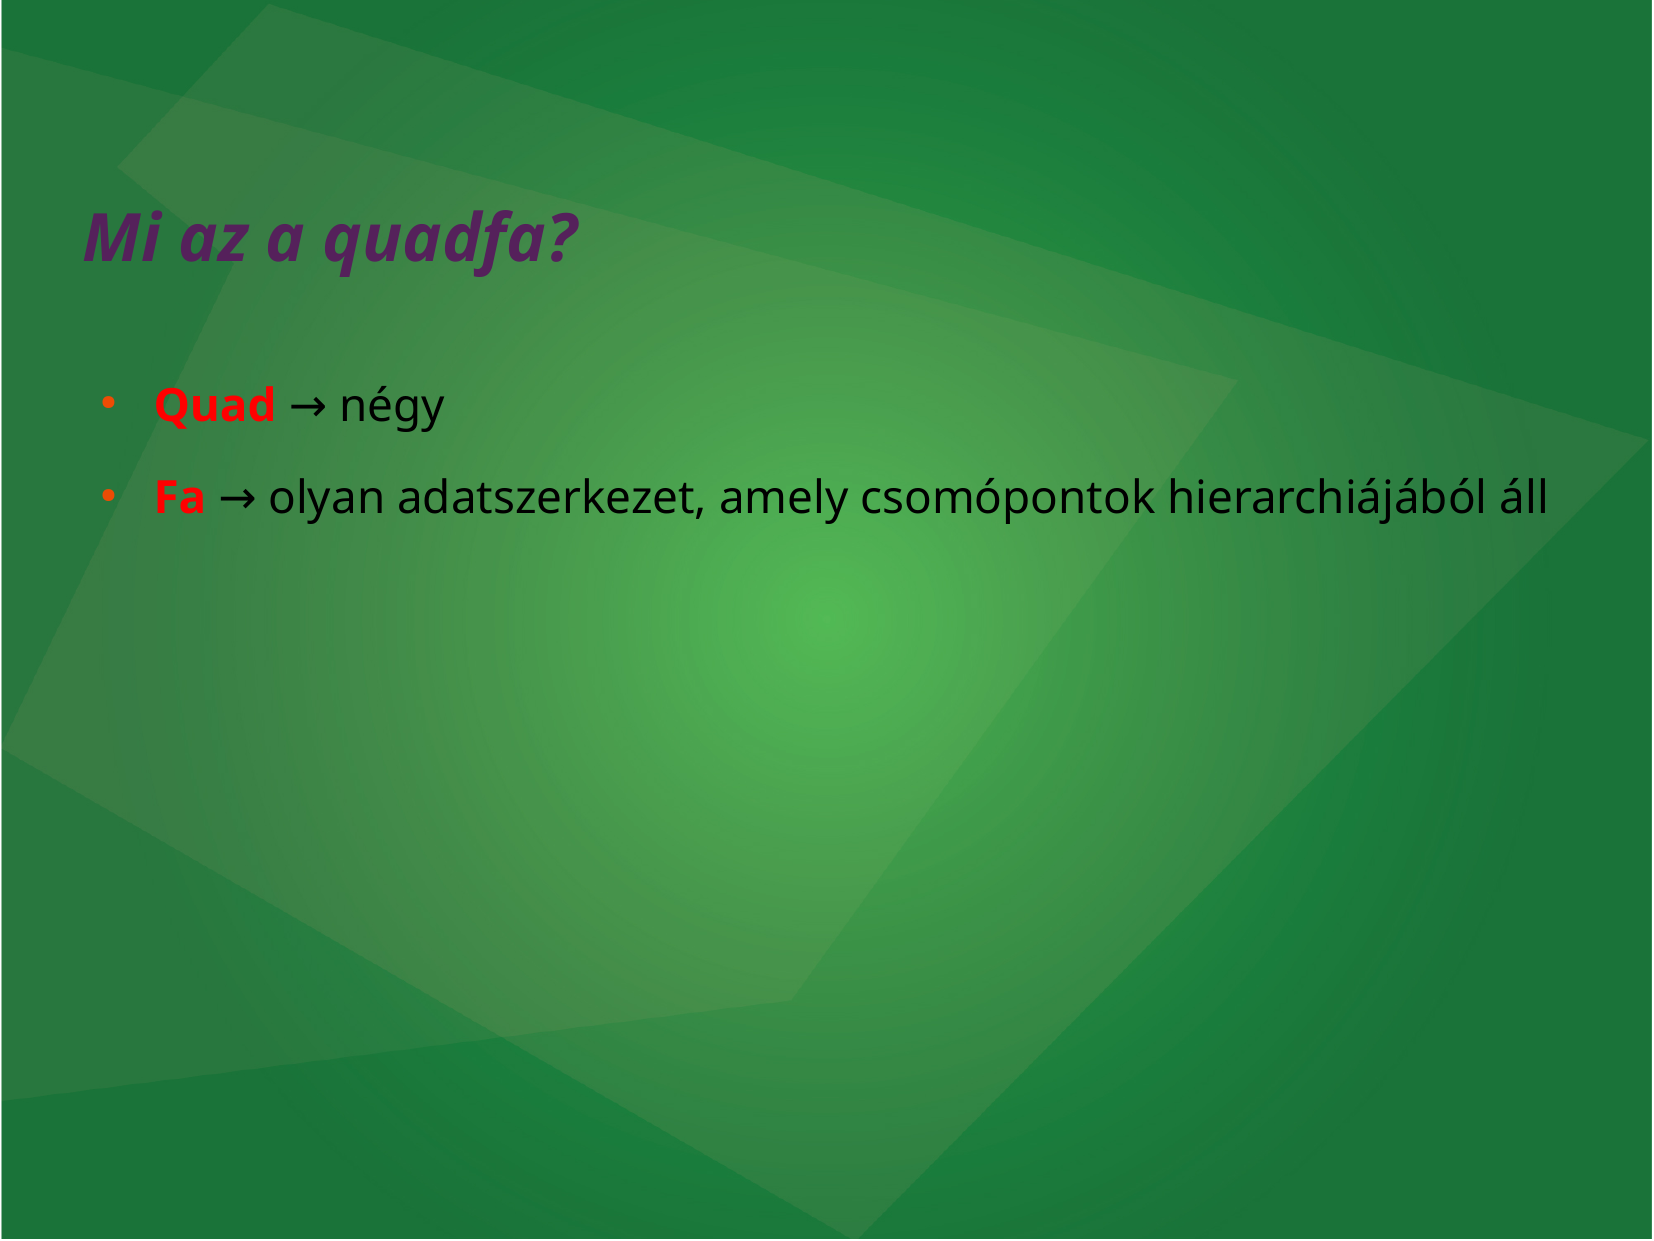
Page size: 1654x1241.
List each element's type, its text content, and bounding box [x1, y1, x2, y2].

list Quad → négy Fa → olyan adatszerkezet, amely csomópontok hierarchiájából áll [82, 372, 1571, 1013]
picture [0, 0, 1652, 1241]
title Mi az a quadfa? [82, 139, 1571, 332]
